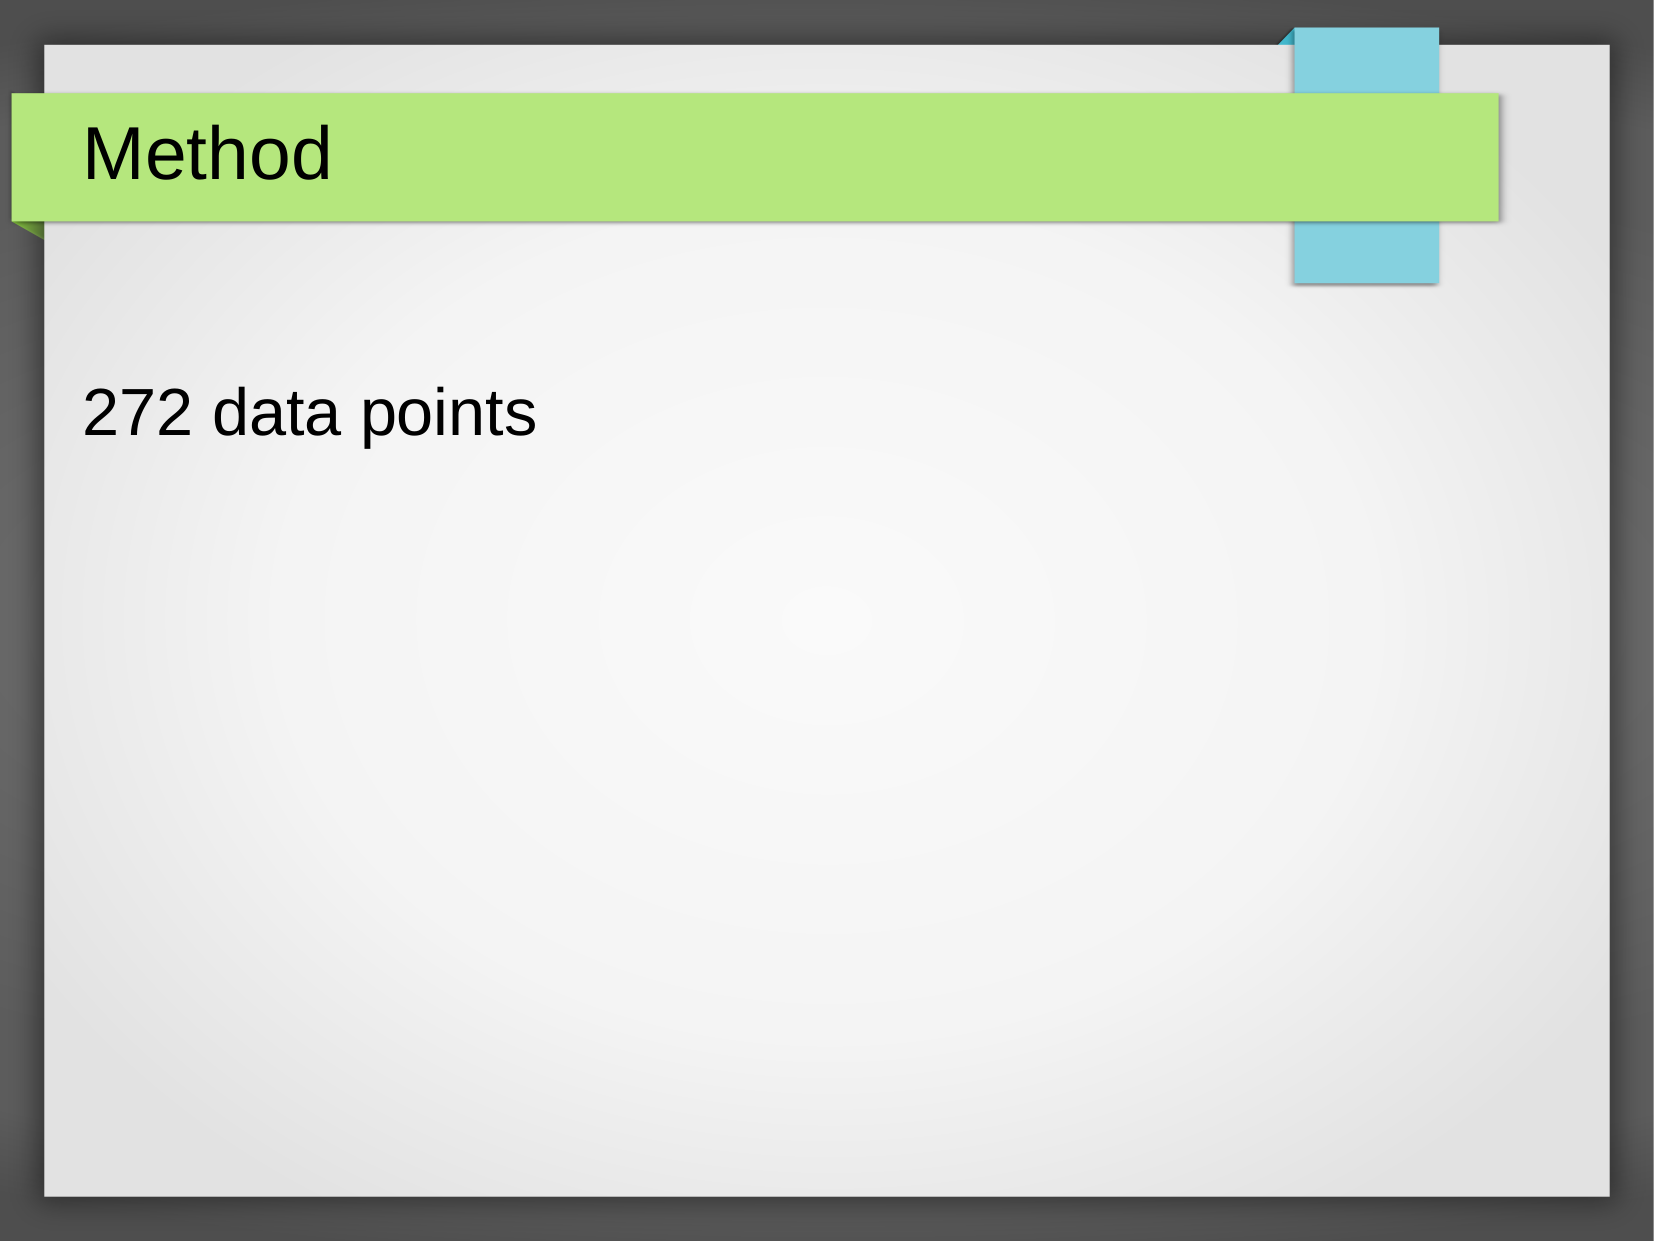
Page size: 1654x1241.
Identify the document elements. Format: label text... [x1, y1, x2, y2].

title Method [82, 94, 1264, 213]
picture [0, 0, 1654, 1241]
subtitle 272 data points [82, 300, 1571, 1113]
